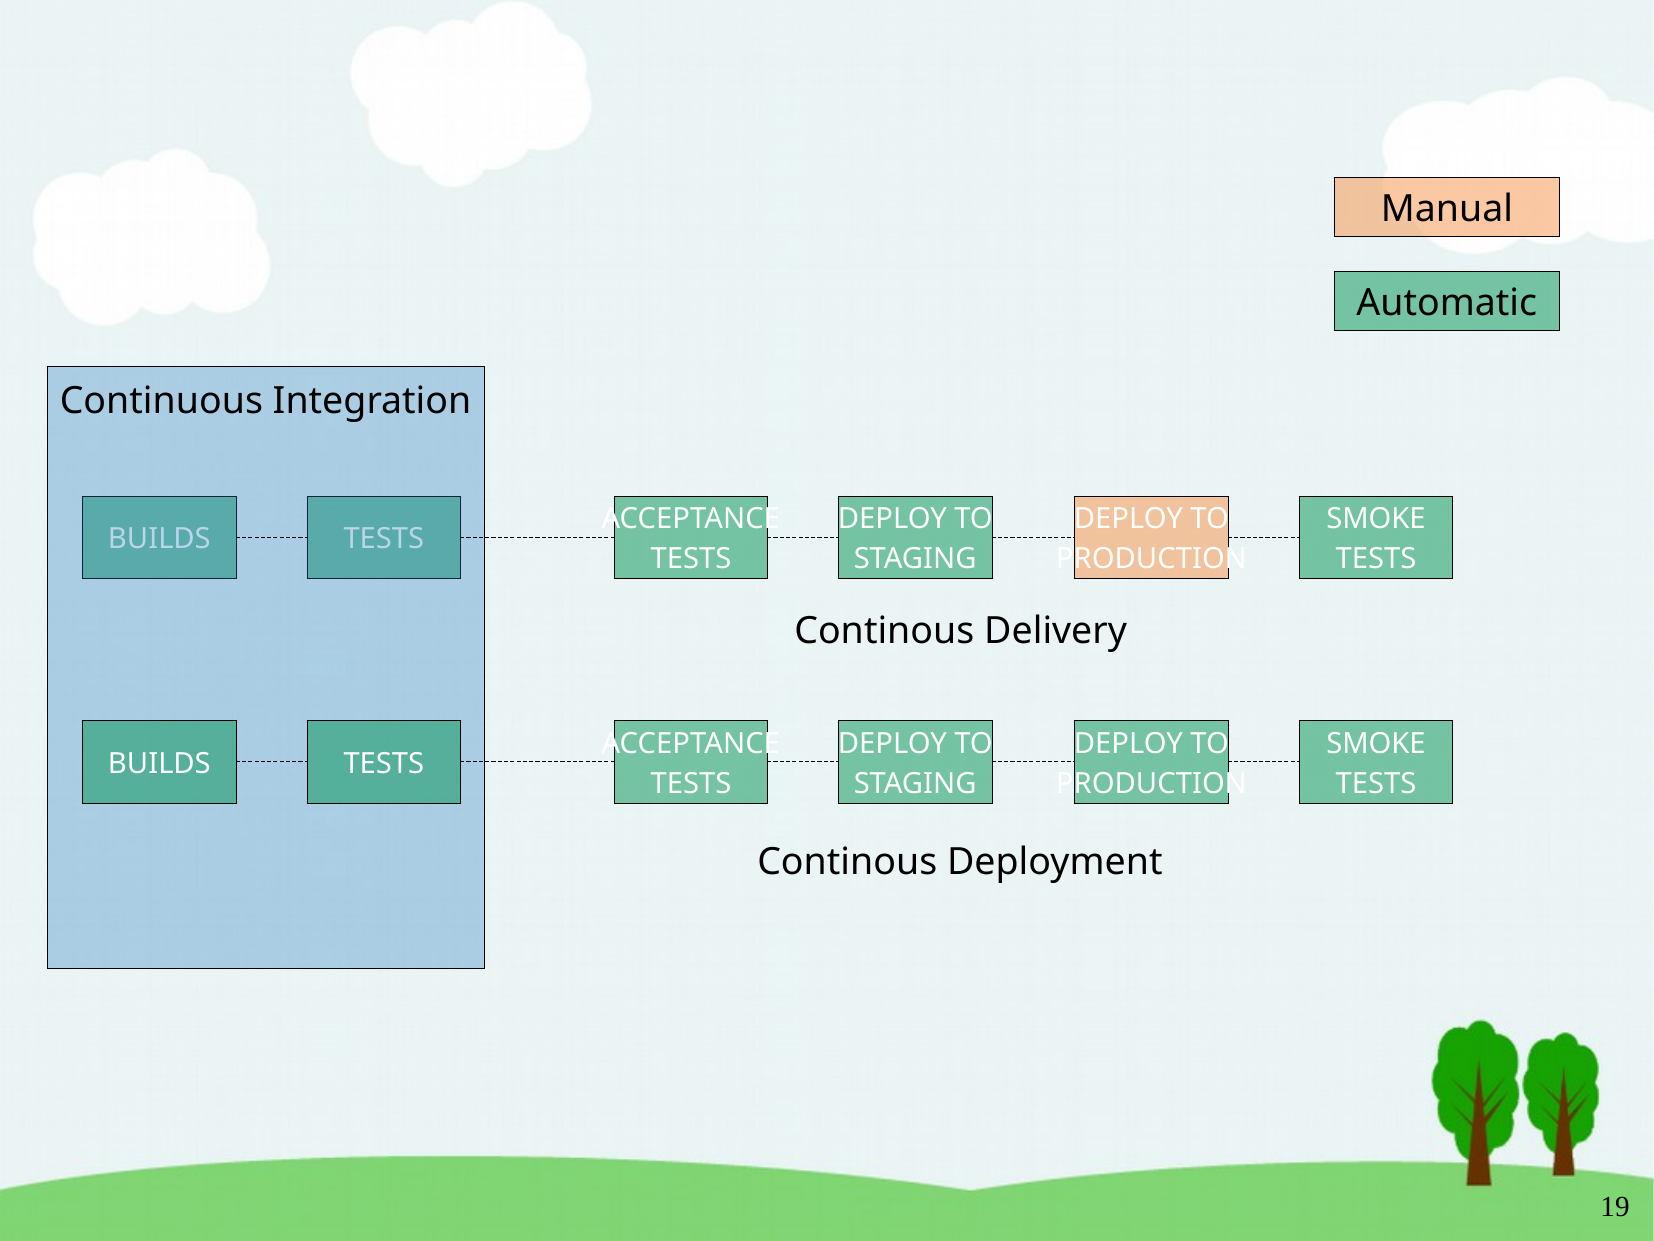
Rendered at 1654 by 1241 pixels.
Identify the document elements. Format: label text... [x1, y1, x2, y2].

text_box DEPLOY TO STAGING [838, 496, 993, 579]
text_box DEPLOY TO PRODUCTION [1074, 496, 1229, 579]
text_box Continuous Integration [47, 366, 485, 969]
text_box Automatic [1334, 271, 1560, 331]
text_box Continous Deployment [742, 826, 1087, 892]
text_box DEPLOY TO PRODUCTION [1074, 720, 1229, 804]
text_box DEPLOY TO STAGING [838, 720, 993, 804]
text_box Manual [1334, 177, 1560, 237]
picture [0, 0, 1654, 1241]
text_box SMOKE TESTS [1299, 496, 1453, 579]
text_box ACCEPTANCE TESTS [614, 496, 768, 579]
text_box TESTS [307, 720, 461, 804]
text_box ACCEPTANCE TESTS [614, 720, 768, 804]
text_box BUILDS [82, 720, 237, 804]
text_box SMOKE TESTS [1299, 720, 1453, 804]
text_box Continous Delivery [779, 596, 1072, 662]
